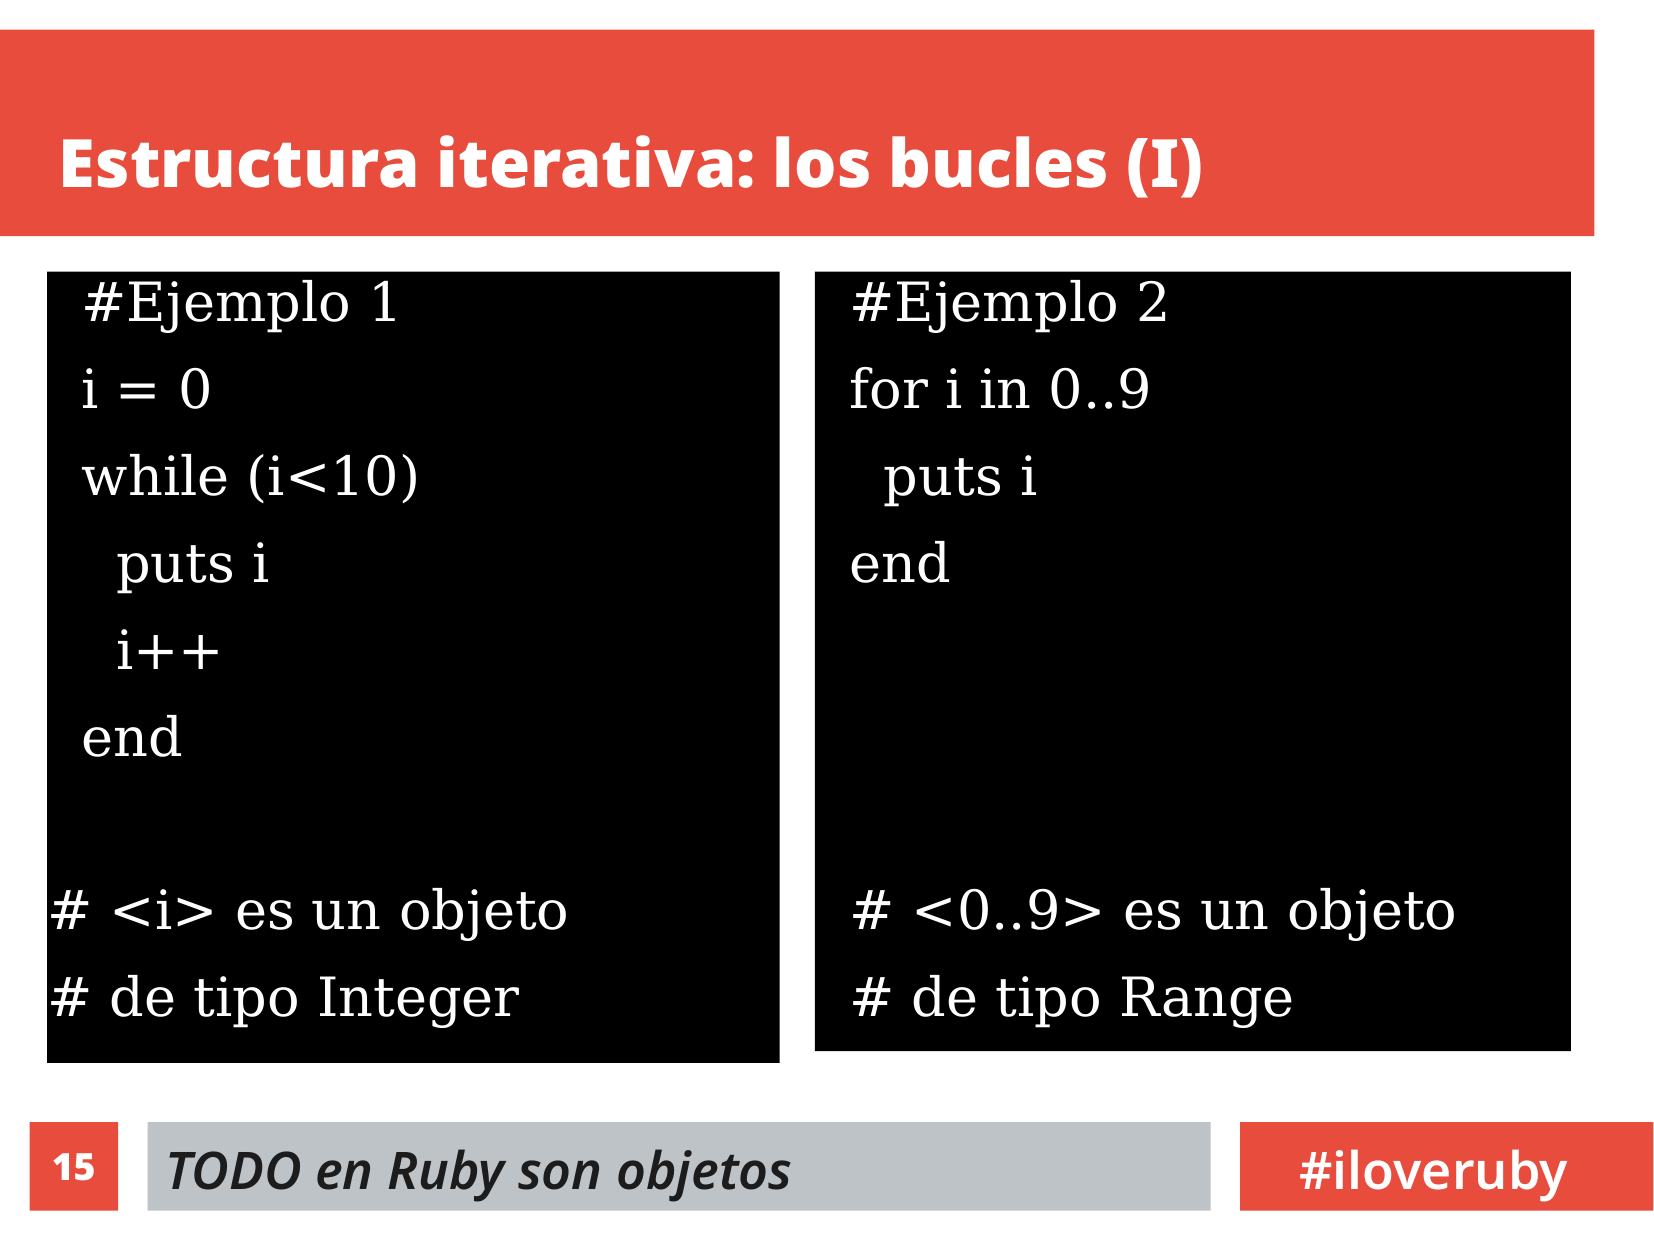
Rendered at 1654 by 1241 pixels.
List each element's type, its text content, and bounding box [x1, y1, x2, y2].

list TODO en Ruby son objetos [165, 1133, 1182, 1205]
title Estructura iterativa: los bucles (I) [59, 59, 1595, 207]
list #iloveruby [1299, 1133, 1607, 1205]
list #Ejemplo 1 i = 0 while (i<10) puts i i++ end # <i> es un objeto # de tipo Integer [47, 271, 780, 1063]
list #Ejemplo 2 for i in 0..9 puts i end # <0..9> es un objeto # de tipo Range [814, 271, 1571, 1052]
